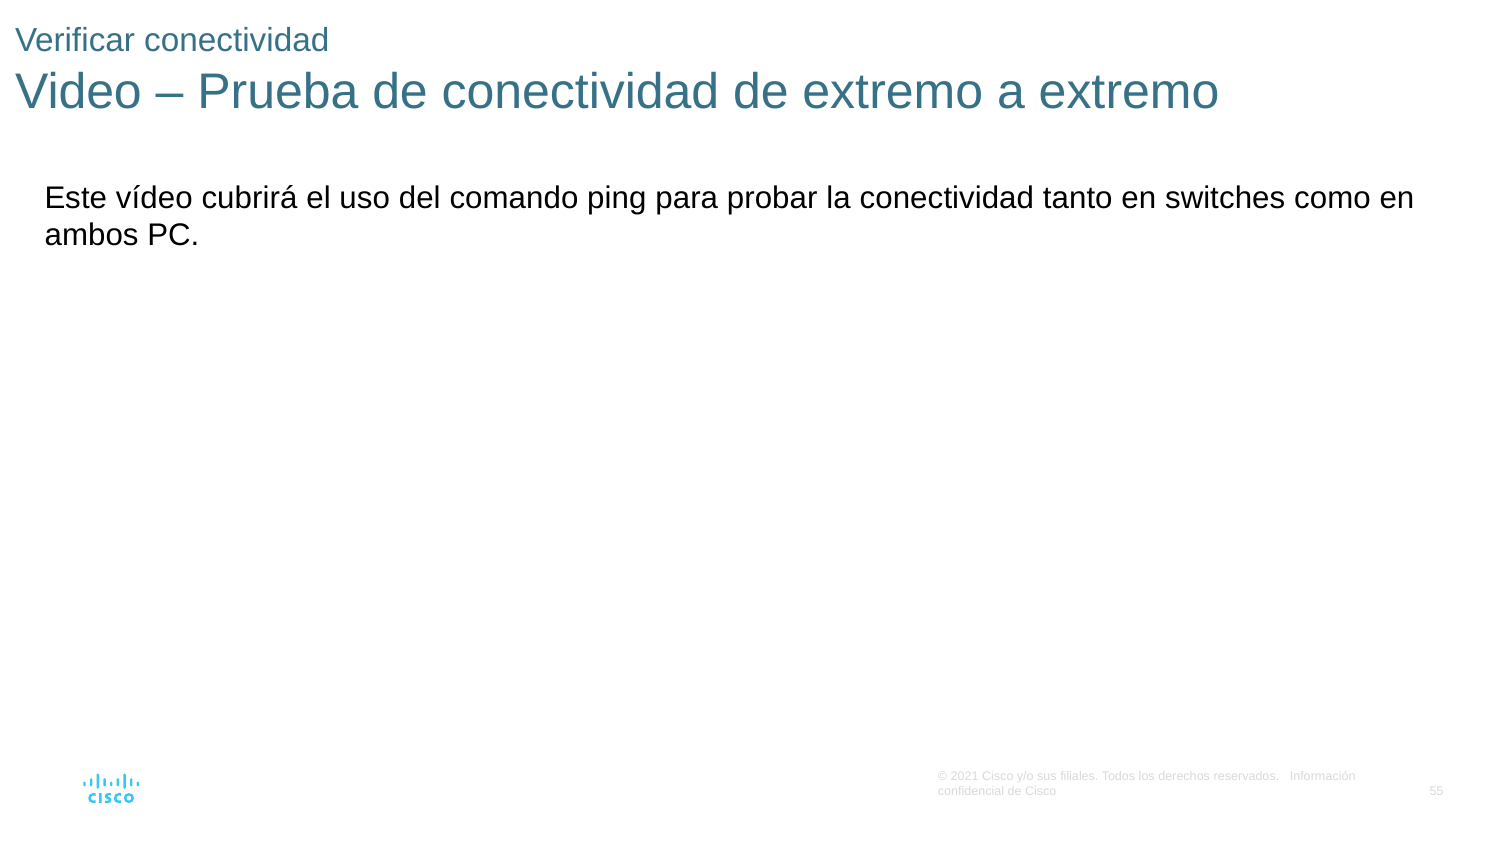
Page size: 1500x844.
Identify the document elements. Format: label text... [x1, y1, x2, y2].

title Verificar conectividad Video – Prueba de conectividad de extremo a extremo [0, 19, 1500, 117]
list Este vídeo cubrirá el uso del comando ping para probar la conectividad tanto en switches como en ambos PC. [29, 169, 1449, 748]
